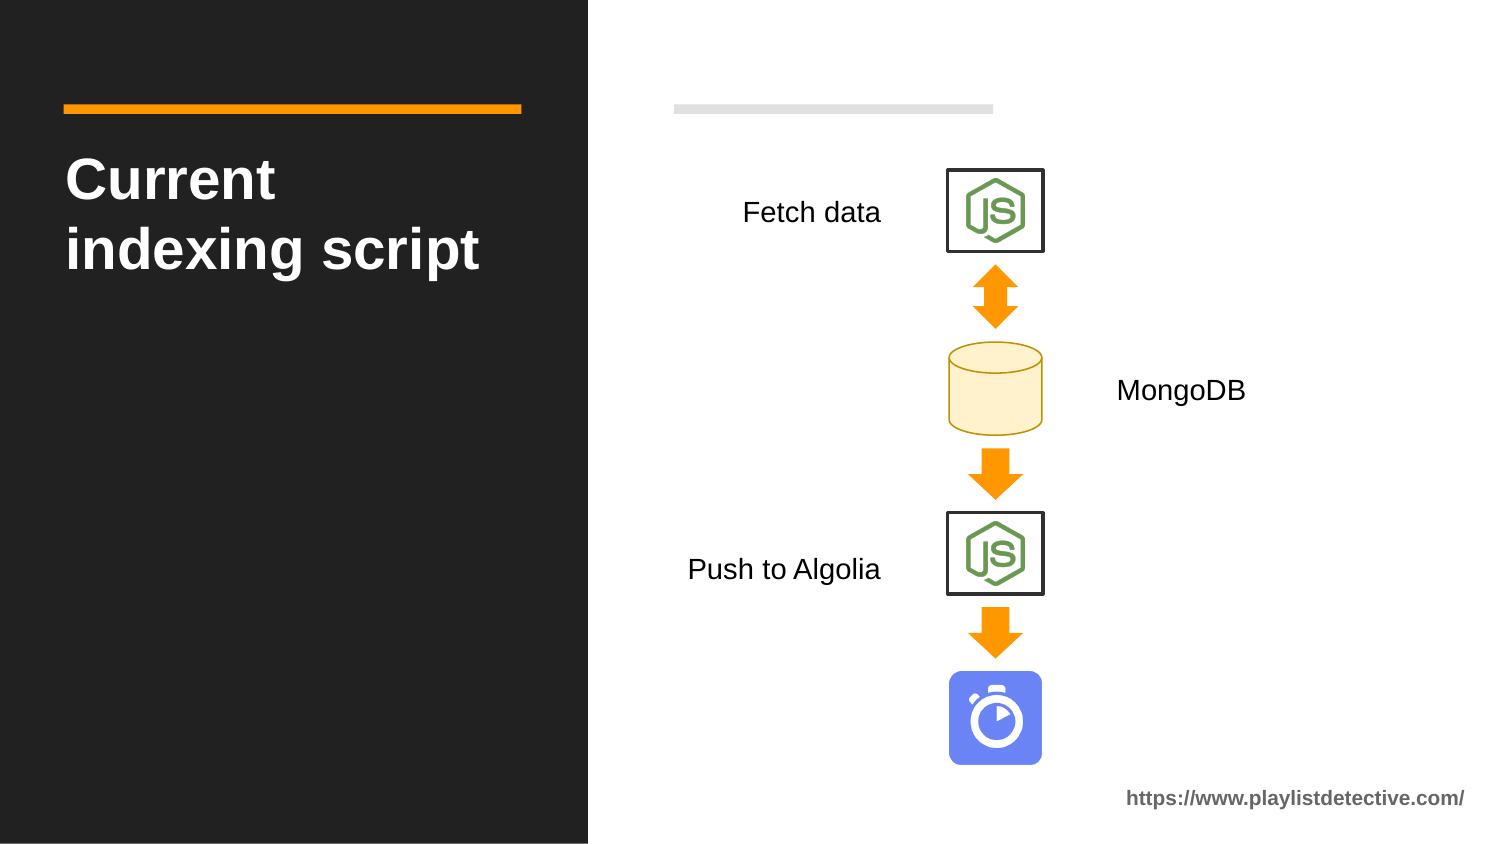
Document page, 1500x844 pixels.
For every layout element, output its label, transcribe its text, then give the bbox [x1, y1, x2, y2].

text_box Push to Algolia [660, 535, 897, 600]
text_box [972, 264, 1019, 329]
picture [966, 178, 1025, 243]
text_box Fetch data [697, 178, 897, 243]
text_box MongoDB [1101, 333, 1351, 445]
slide_number https://www.playlistdetective.com/ [1016, 764, 1480, 830]
picture [949, 671, 1042, 765]
text_box [967, 448, 1024, 500]
text_box [967, 607, 1024, 659]
title Current indexing script [50, 126, 521, 743]
picture [966, 521, 1025, 586]
text_box [949, 342, 1042, 436]
